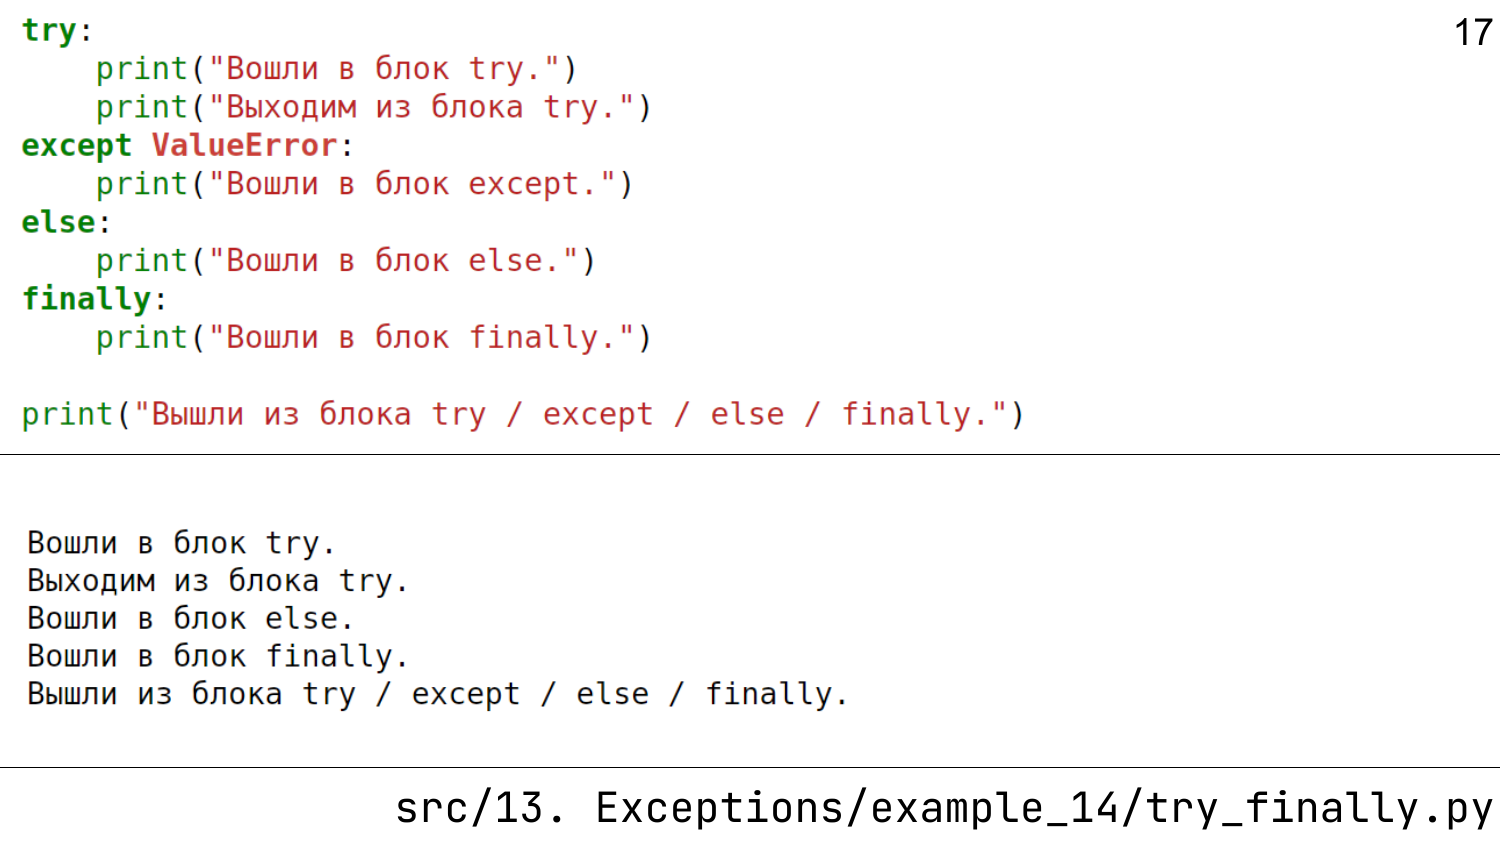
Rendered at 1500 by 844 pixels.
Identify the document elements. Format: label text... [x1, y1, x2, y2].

picture [11, 7, 1034, 441]
title src/13. Exceptions/example_14/try_finally.py [6, 773, 1495, 843]
picture [18, 518, 857, 718]
